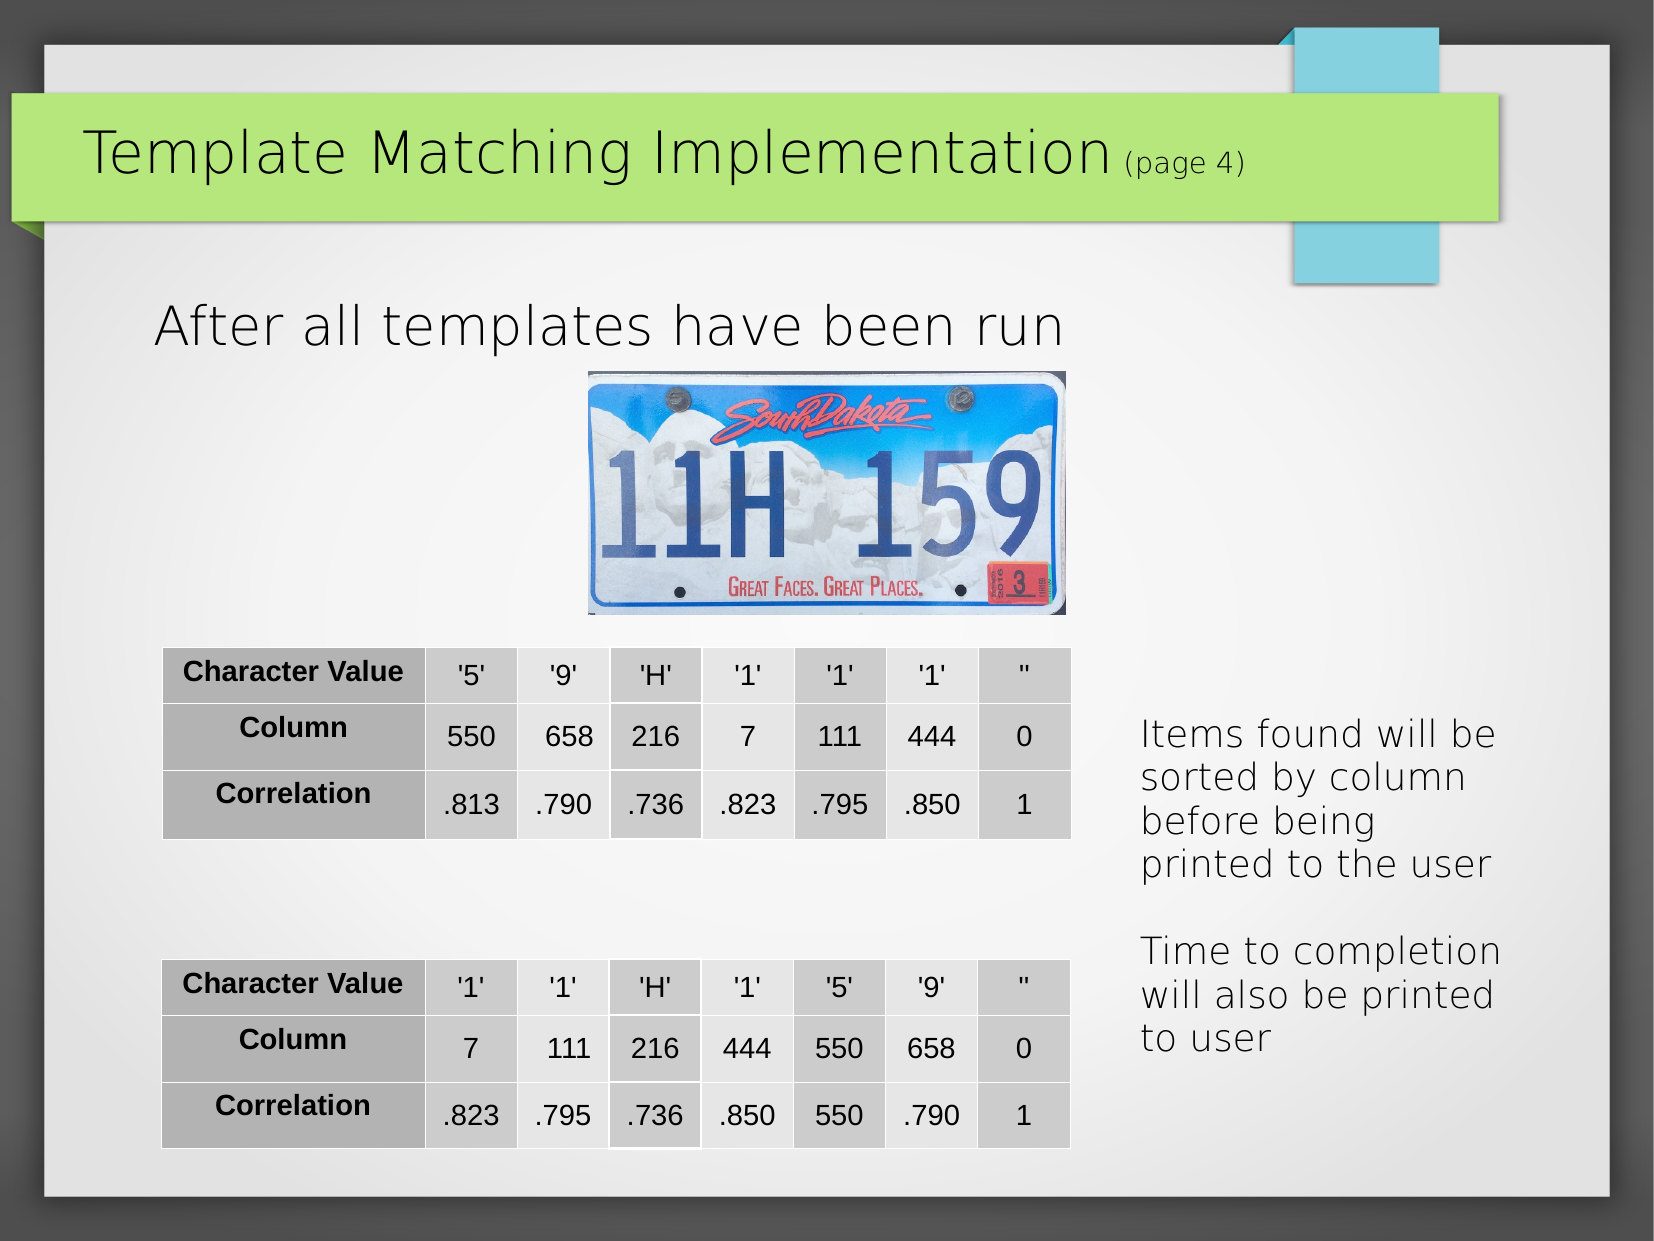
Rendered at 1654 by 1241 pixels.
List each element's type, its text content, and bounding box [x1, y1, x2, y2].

table_cell 1 [979, 771, 1071, 839]
table_header '1' [887, 648, 978, 703]
table_cell .790 [886, 1083, 977, 1148]
table_header 'H' [611, 648, 701, 702]
title Template Matching Implementation (page 4) [82, 94, 1264, 213]
picture [0, 0, 1654, 1241]
table_cell 658 [886, 1016, 977, 1082]
table_cell 216 [611, 704, 701, 769]
table_header Character Value [162, 960, 425, 1015]
table_header '' [979, 648, 1071, 703]
table_cell 7 [426, 1016, 517, 1082]
table_cell .790 [518, 771, 609, 839]
table_cell Correlation [162, 1083, 425, 1148]
table_cell 658 [518, 704, 609, 770]
table_cell 550 [794, 1083, 885, 1148]
table_cell .736 [610, 1083, 700, 1147]
table_cell 111 [795, 704, 886, 770]
table_cell 444 [887, 704, 978, 770]
table_cell .813 [426, 771, 517, 839]
table_cell .850 [702, 1083, 793, 1148]
table_cell 444 [702, 1016, 793, 1082]
table_cell 550 [426, 704, 517, 770]
table_cell .823 [426, 1083, 517, 1148]
table_header Character Value [163, 648, 425, 703]
table_cell .795 [795, 771, 886, 839]
table_cell Correlation [163, 771, 425, 839]
table_header '5' [426, 648, 517, 703]
table_cell 1 [978, 1083, 1070, 1148]
table_header '9' [886, 960, 977, 1015]
table_header '5' [794, 960, 885, 1015]
table_header '9' [518, 648, 609, 703]
table_header '1' [426, 960, 517, 1015]
table_cell 0 [979, 704, 1071, 770]
table_cell .823 [703, 771, 794, 839]
table_cell 550 [794, 1016, 885, 1082]
table_cell 7 [703, 704, 794, 770]
table_cell .795 [518, 1083, 608, 1148]
table_header '1' [703, 648, 794, 703]
text_box Items found will be sorted by column before being printed to the user Time to completion will also be printed to user [1125, 705, 1531, 1069]
table_cell Column [162, 1016, 425, 1082]
table_cell 111 [518, 1016, 608, 1082]
table_cell .736 [611, 771, 701, 838]
table_header 'H' [610, 960, 700, 1014]
table_header '1' [518, 960, 608, 1015]
table_cell Column [163, 704, 425, 770]
table_header '' [978, 960, 1070, 1015]
table_cell 0 [978, 1016, 1070, 1082]
table_cell 216 [610, 1016, 700, 1081]
table_header '1' [702, 960, 793, 1015]
list After all templates have been run [82, 295, 1571, 1015]
table_cell .850 [887, 771, 978, 839]
table_header '1' [795, 648, 886, 703]
